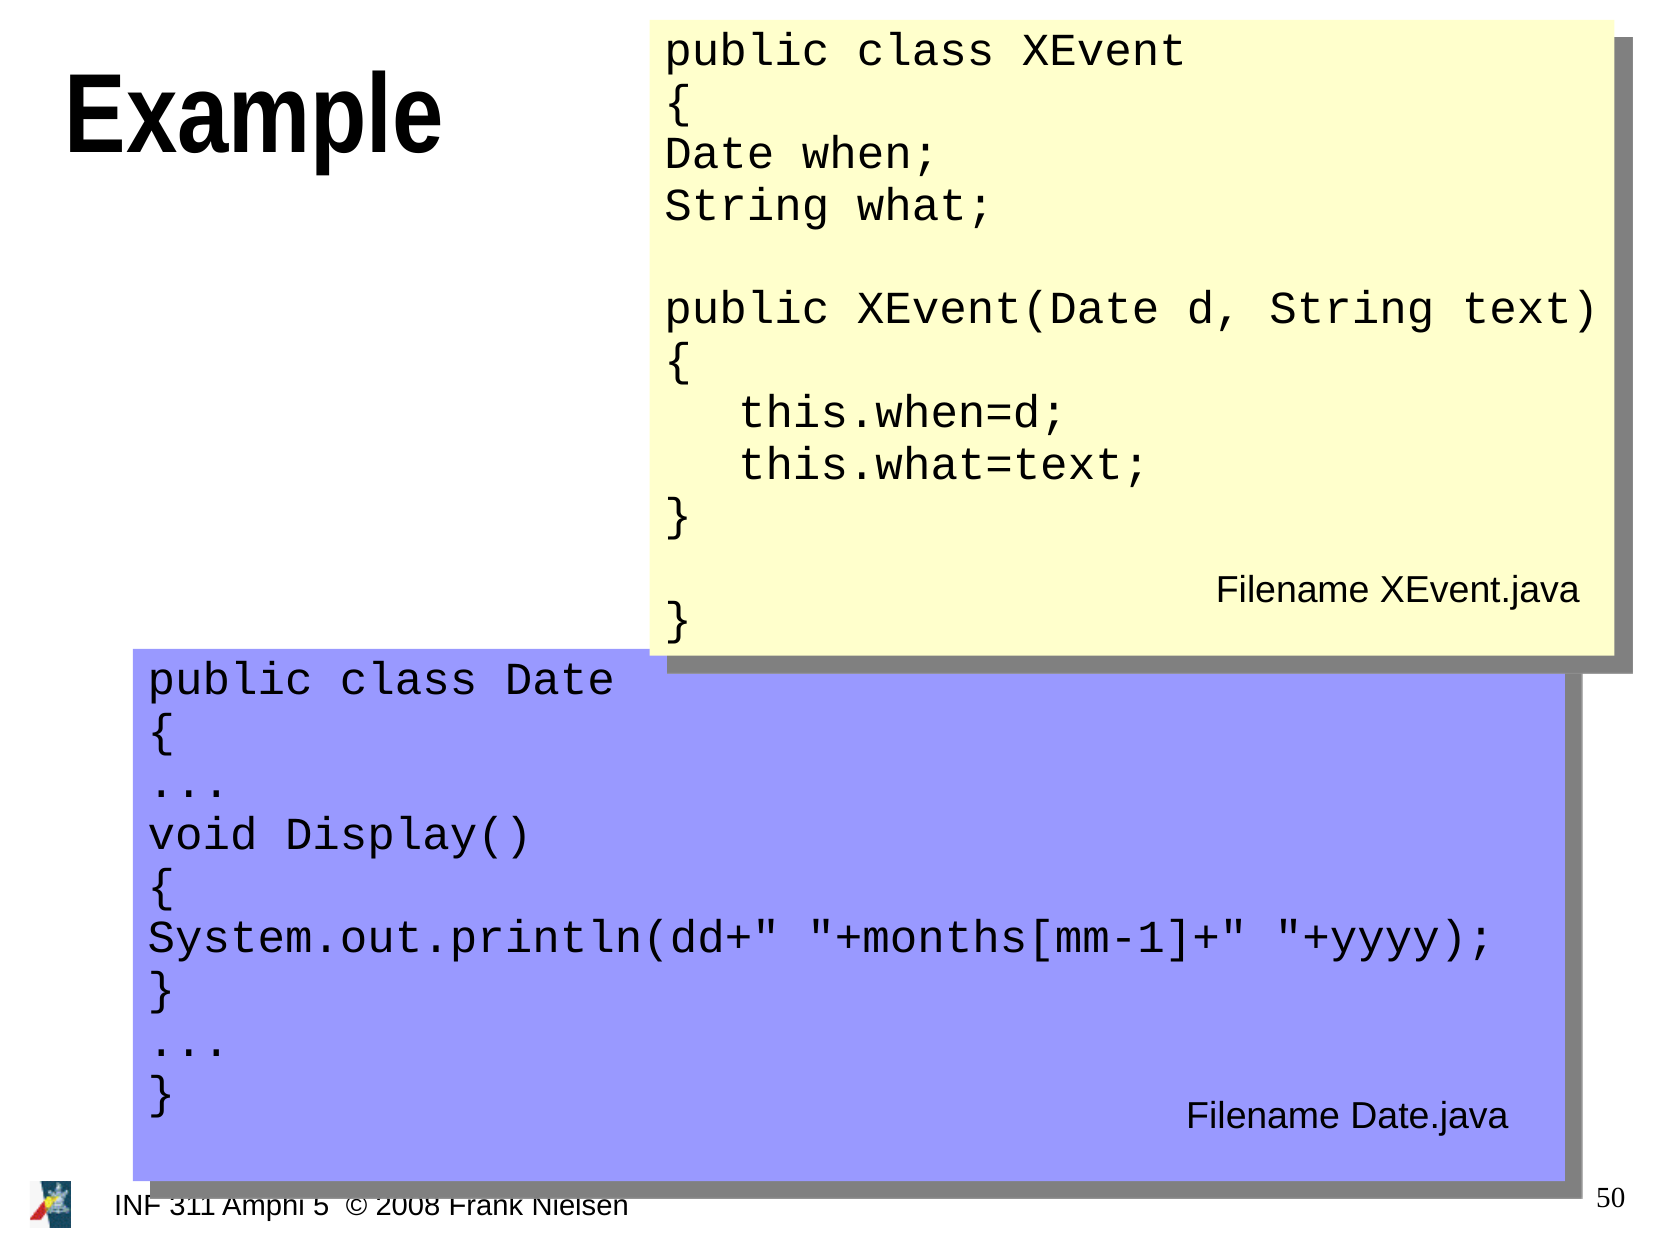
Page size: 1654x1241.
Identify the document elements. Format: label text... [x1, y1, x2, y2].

text_box Filename Date.java [1171, 1086, 1524, 1144]
text_box Filename XEvent.java [1201, 561, 1595, 618]
text_box public class XEvent { Date when; String what; public XEvent(Date d, String text) { this.when=d; this.what=text; } } [649, 19, 1615, 621]
text_box public class Date { ... void Display() { System.out.println(dd+" "+months[mm-1]+" "+yyyy); } ... } [132, 648, 1565, 1152]
picture [29, 1181, 71, 1228]
text_box Example [49, 39, 459, 184]
